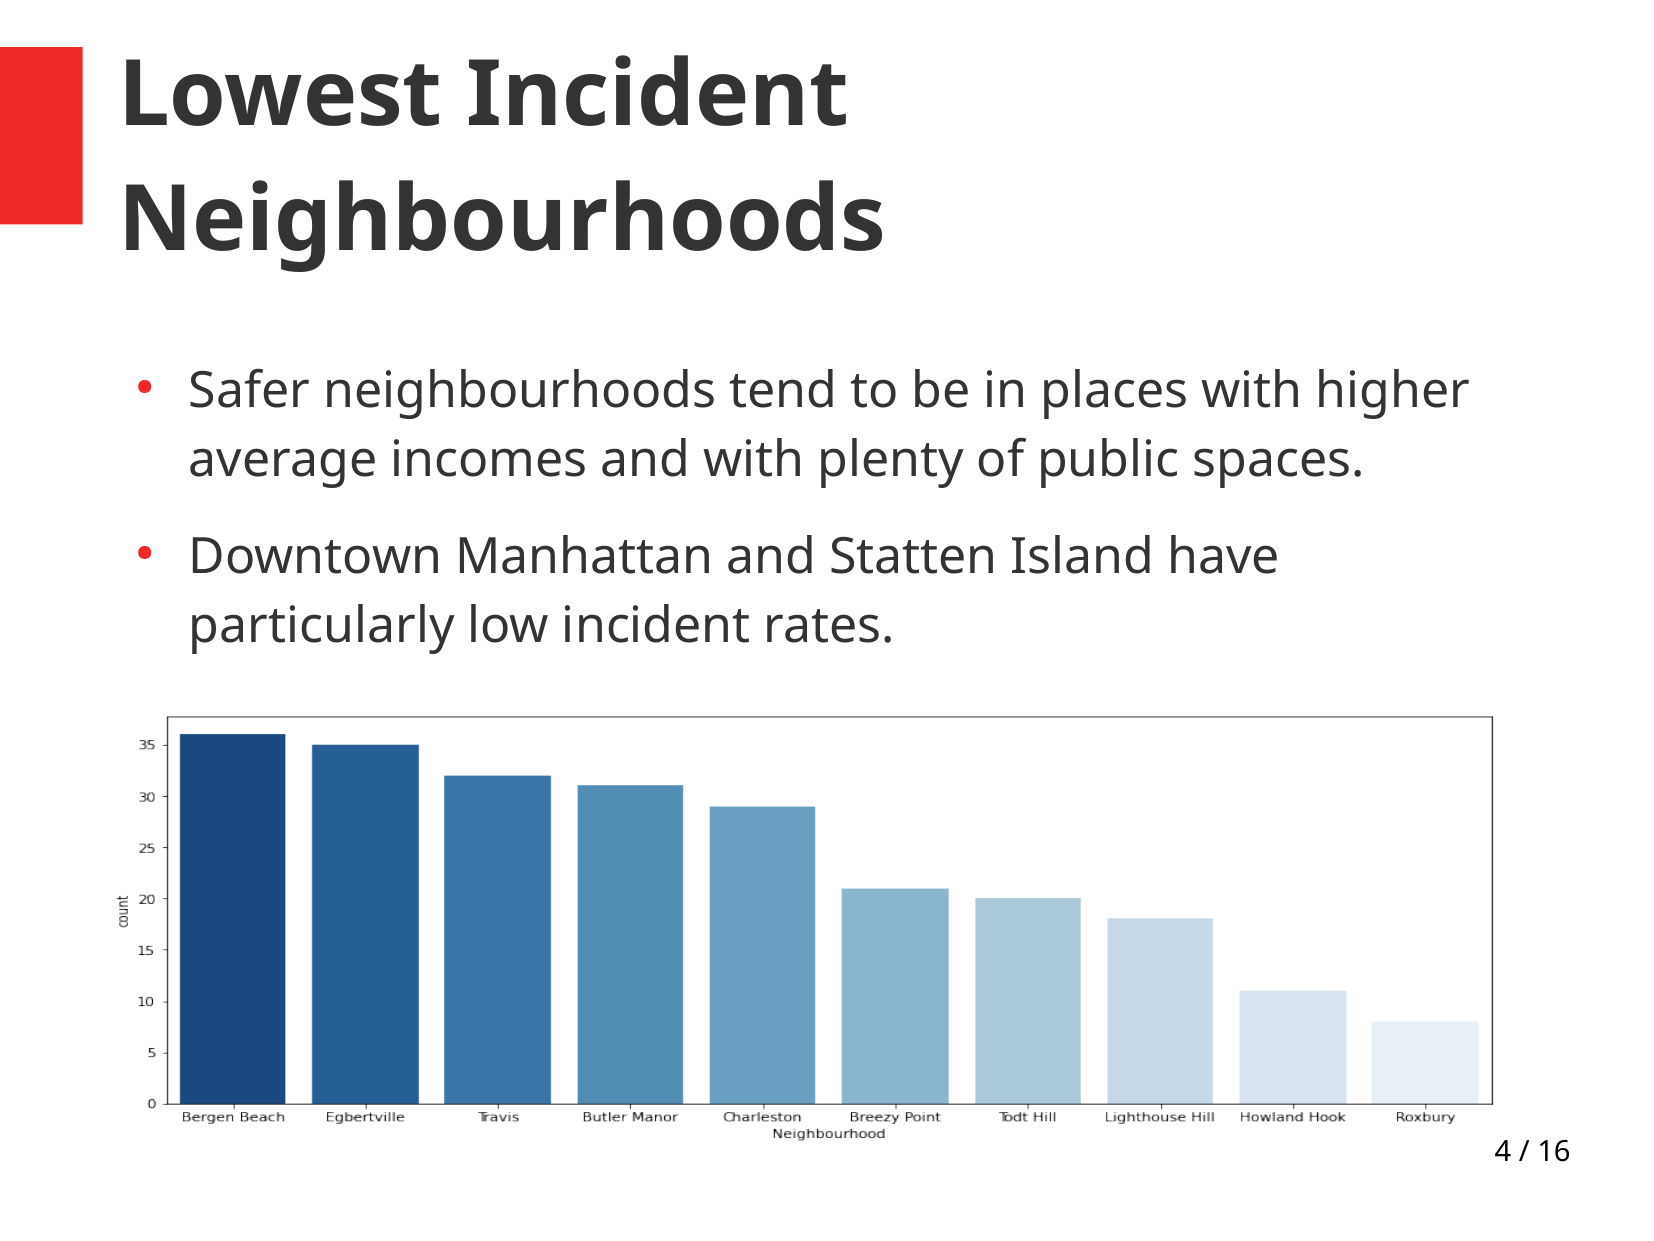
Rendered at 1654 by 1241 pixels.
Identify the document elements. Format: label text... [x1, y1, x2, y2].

title Lowest Incident Neighbourhoods [118, 27, 1571, 278]
list Safer neighbourhoods tend to be in places with higher average incomes and with plenty of public spaces. Downtown Manhattan and Statten Island have particularly low incident rates. [118, 354, 1536, 1074]
picture [106, 708, 1501, 1149]
